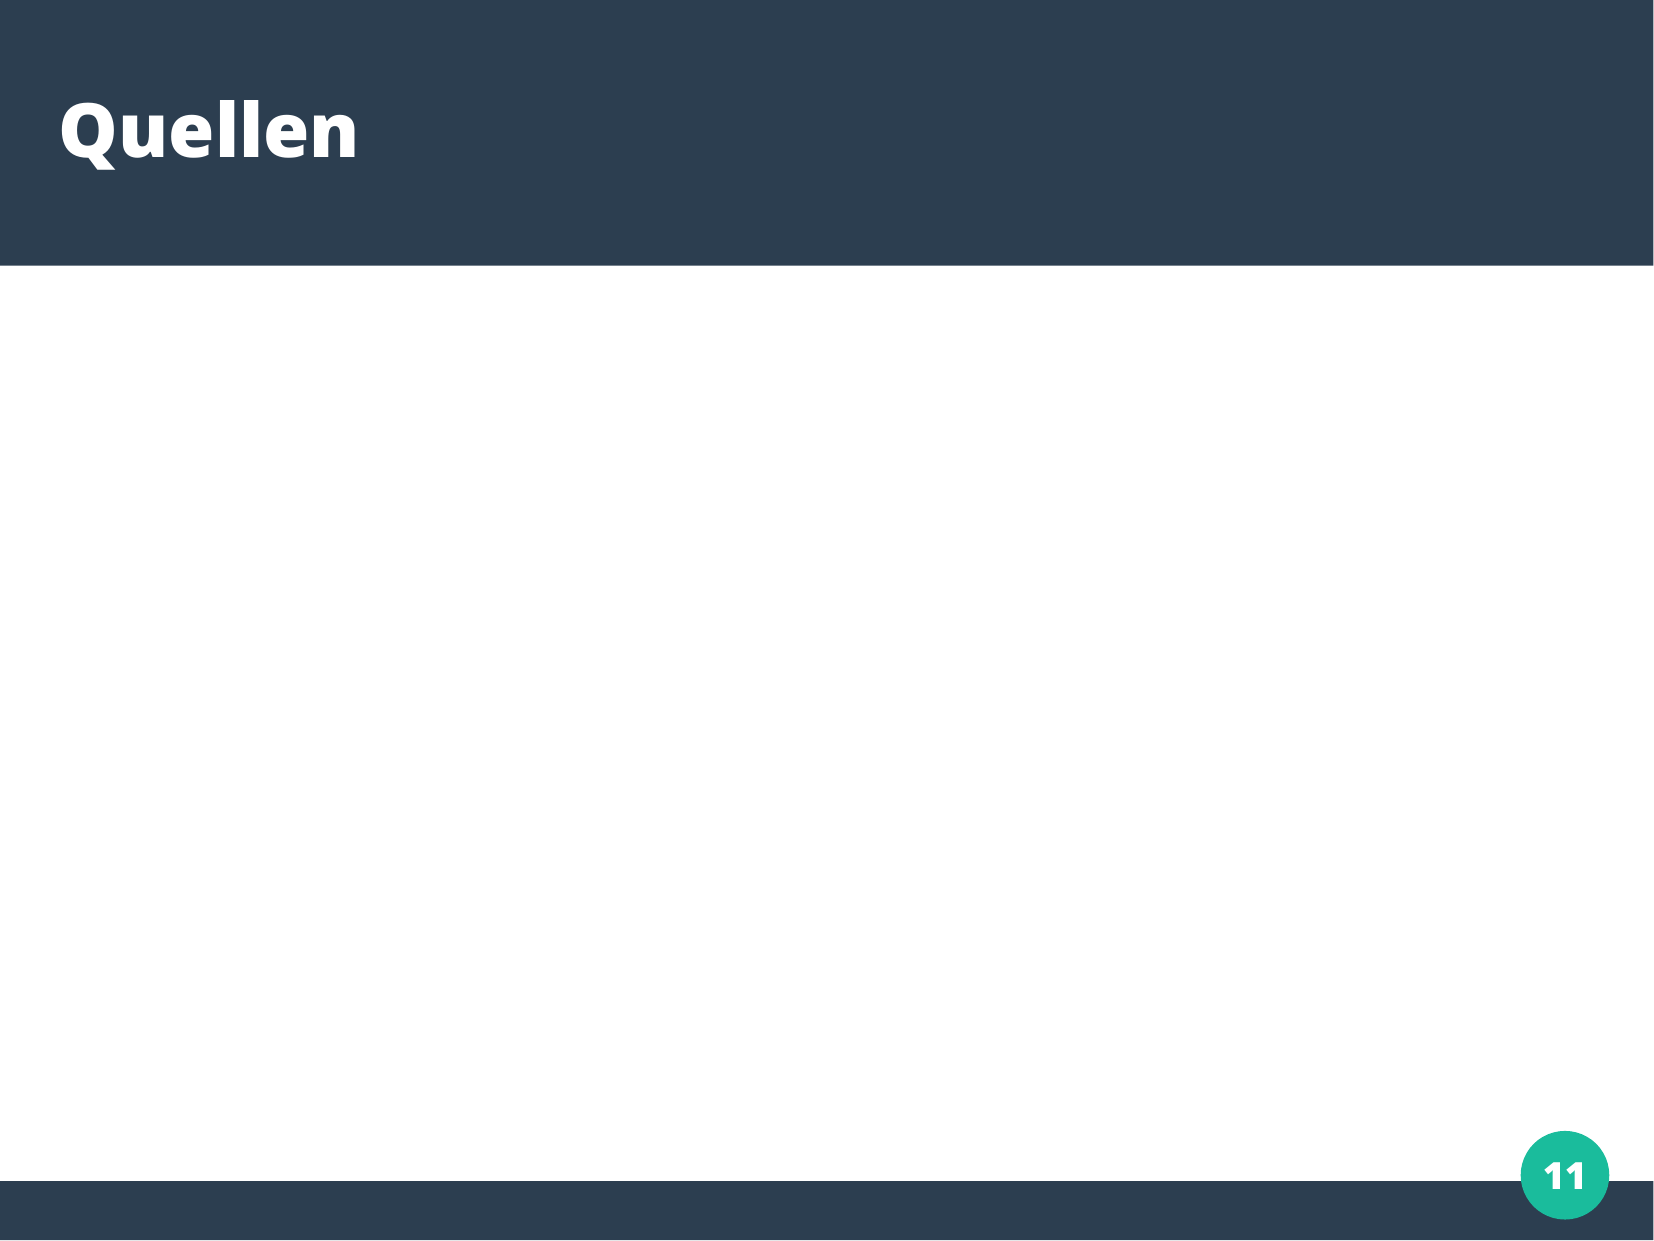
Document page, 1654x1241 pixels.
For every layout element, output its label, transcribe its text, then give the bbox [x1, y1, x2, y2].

title Quellen [59, 49, 1595, 207]
